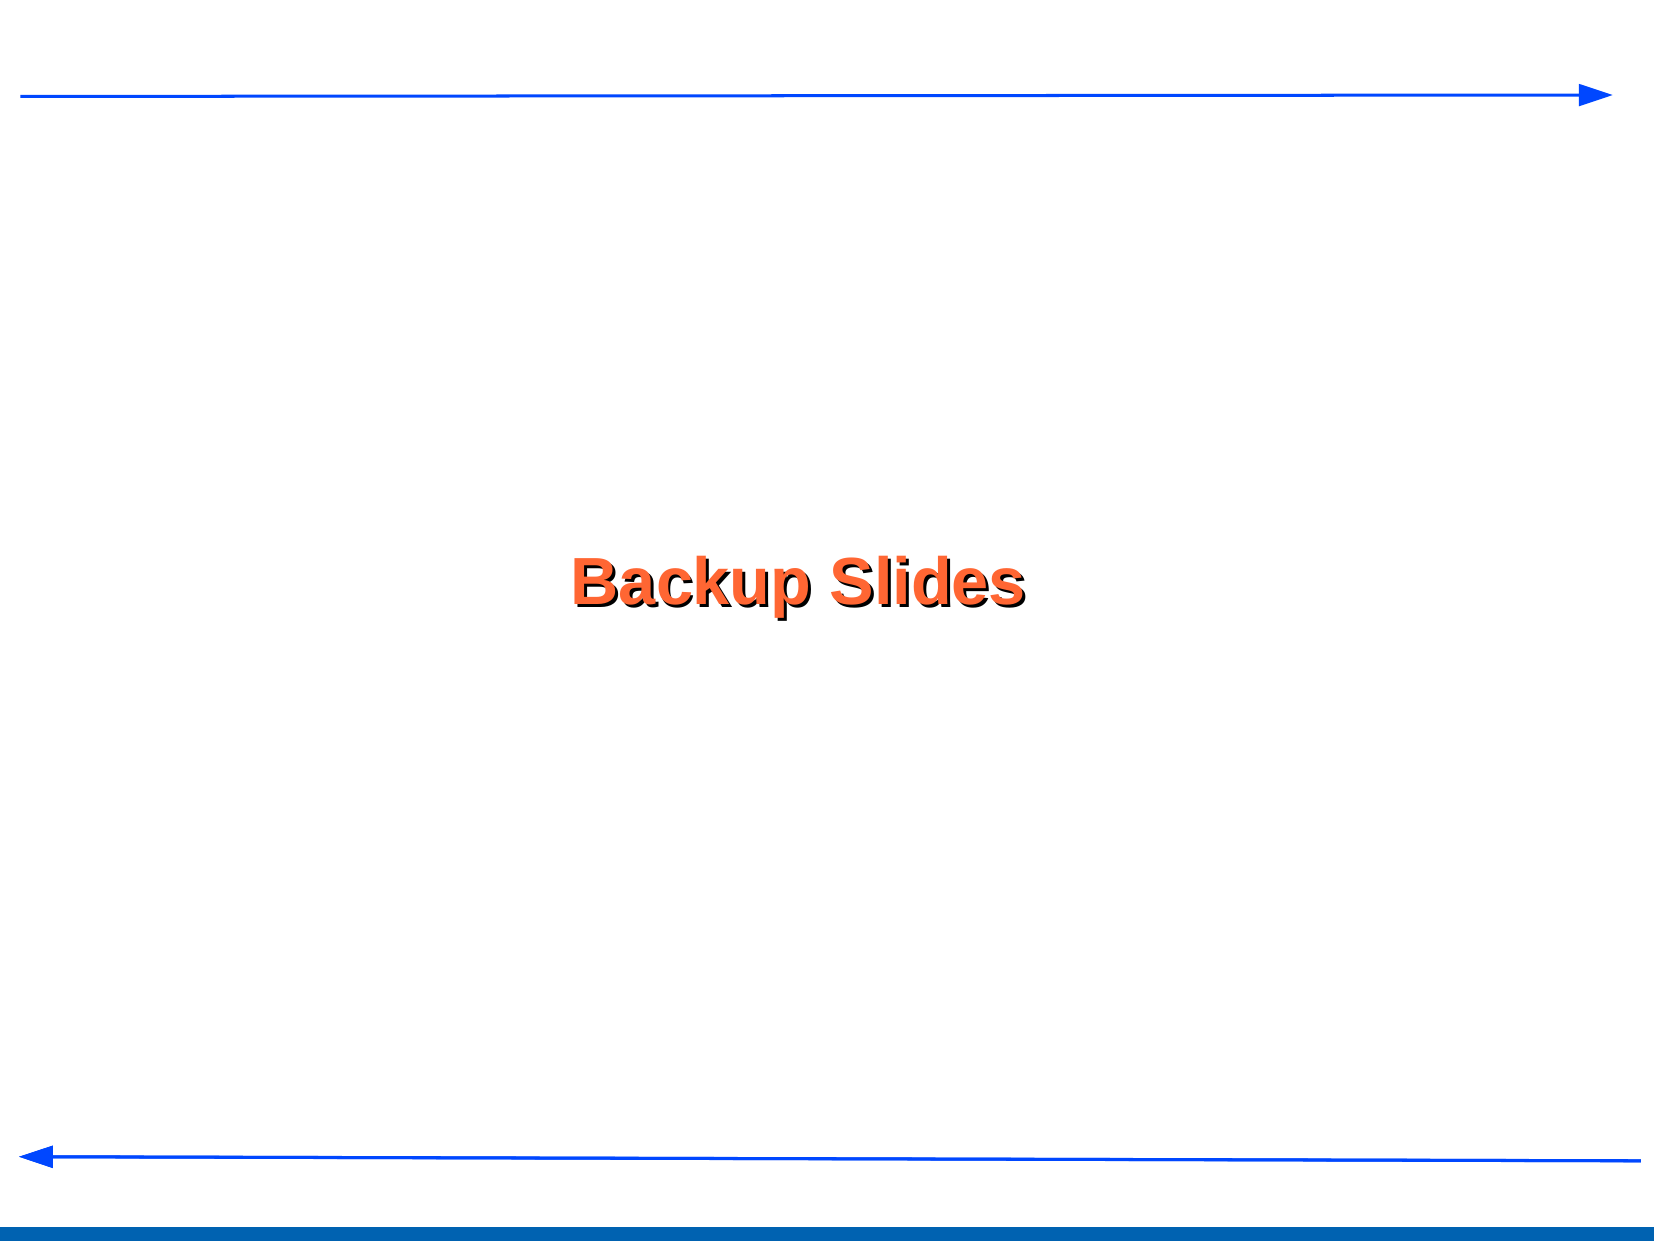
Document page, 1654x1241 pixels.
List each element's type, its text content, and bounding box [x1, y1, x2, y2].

text_box Backup Slides [556, 536, 1097, 627]
